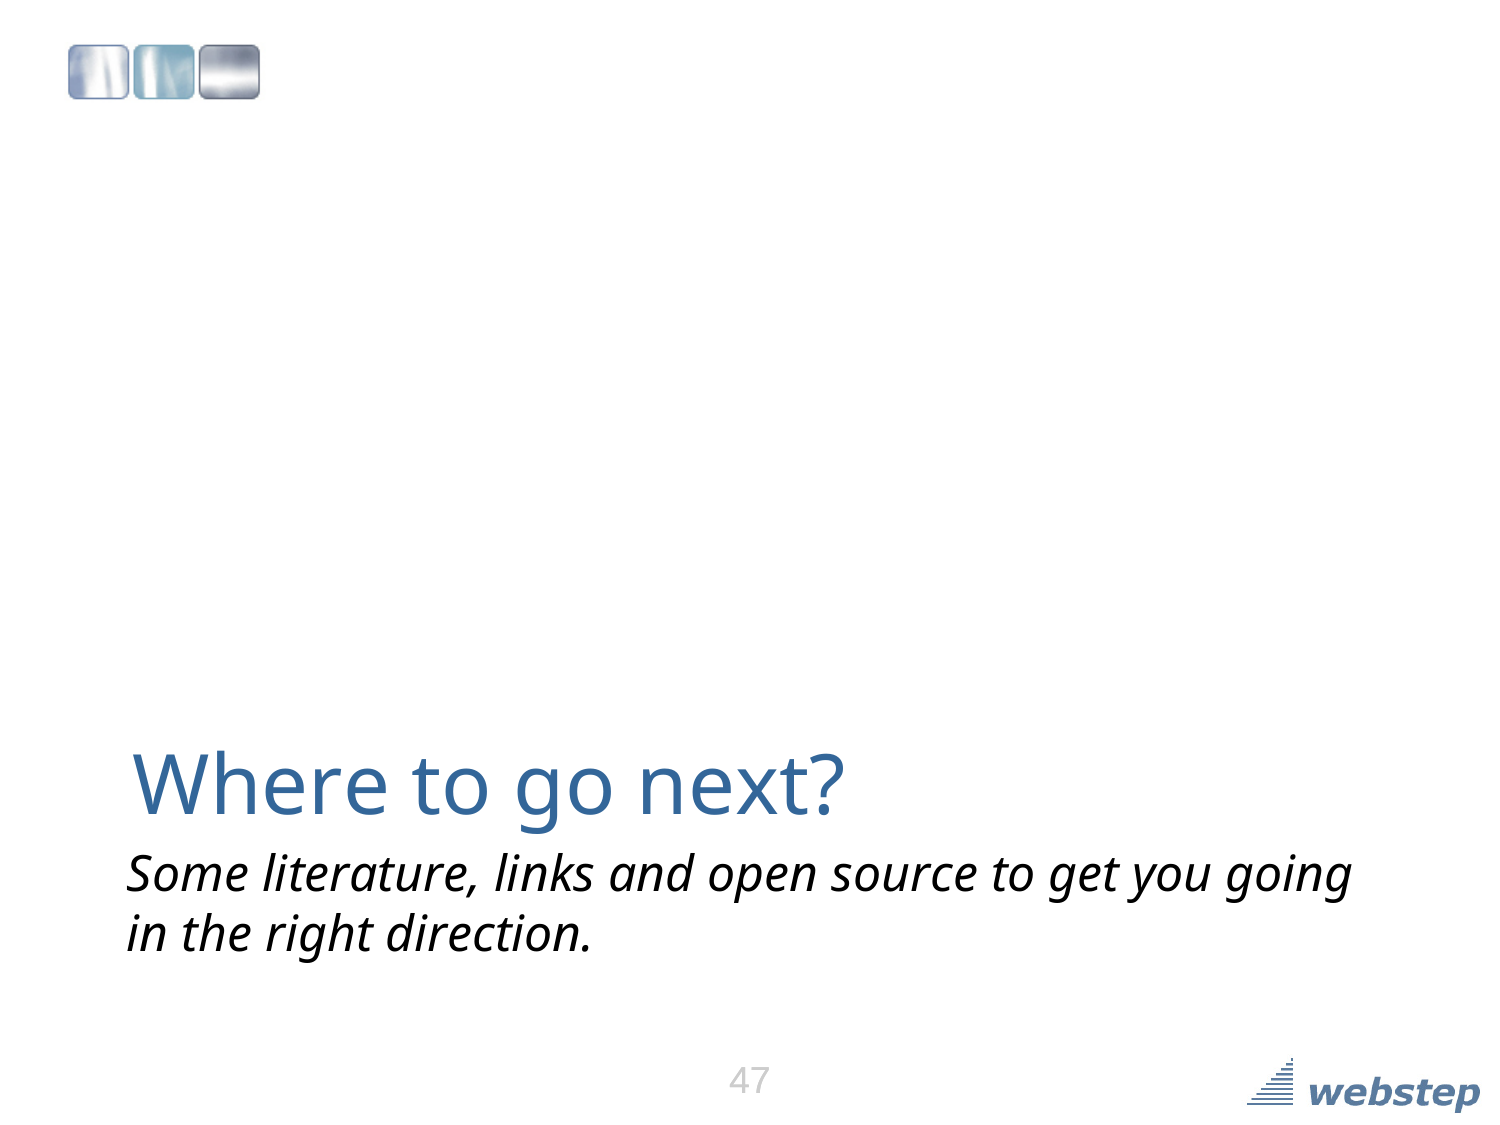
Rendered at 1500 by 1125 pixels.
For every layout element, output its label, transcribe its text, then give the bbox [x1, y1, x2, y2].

text_box Where to go next? Some literature, links and open source to get you going in the right direction. [118, 722, 1394, 1125]
picture [1394, 1047, 1495, 1118]
picture [64, 42, 266, 104]
text_box <number> [719, 1047, 781, 1107]
